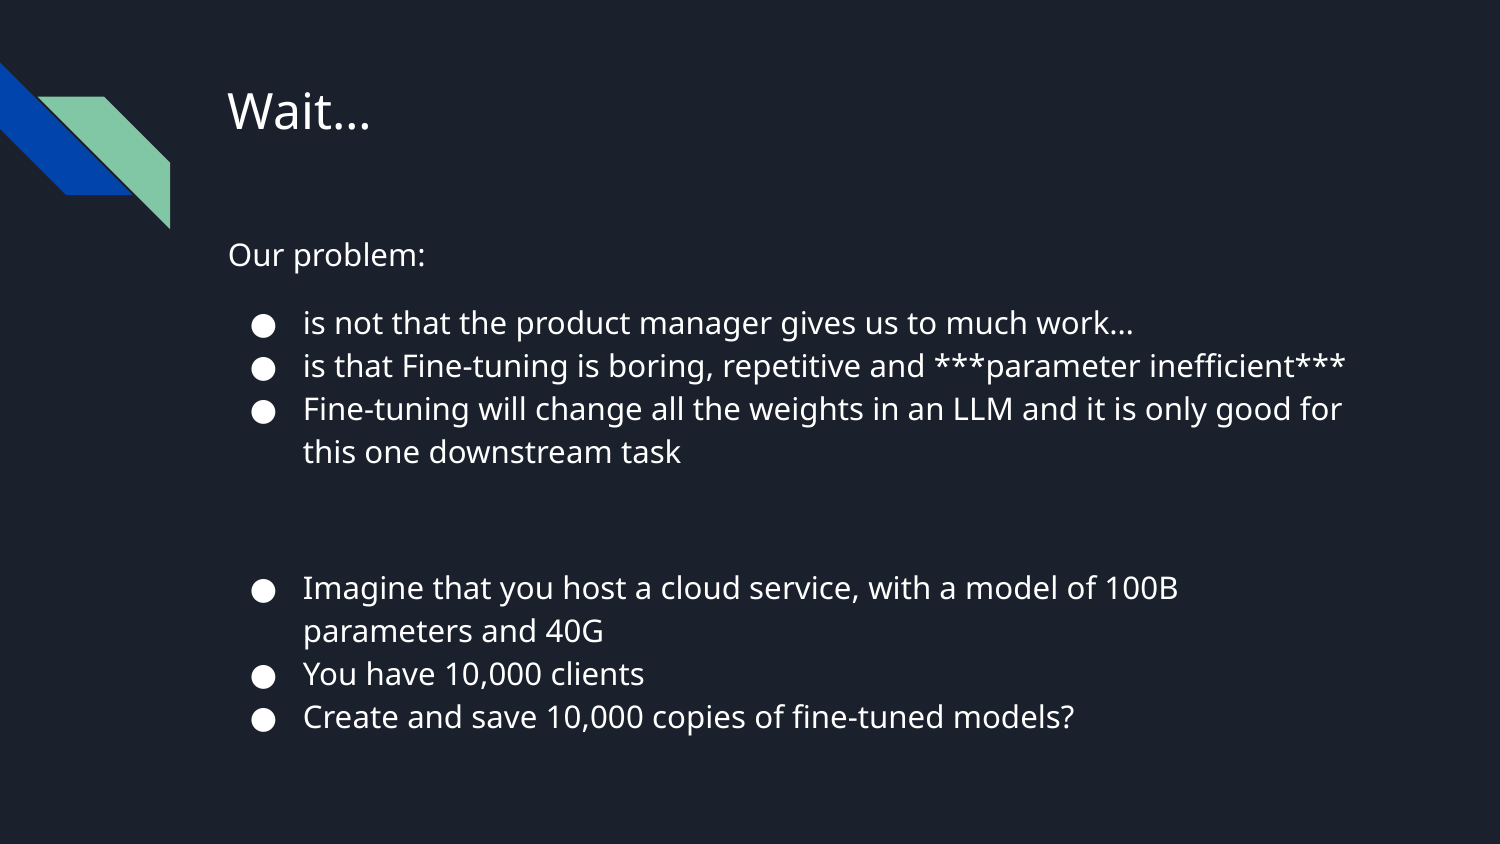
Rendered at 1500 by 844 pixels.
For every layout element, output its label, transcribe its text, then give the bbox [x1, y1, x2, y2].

list Our problem: is not that the product manager gives us to much work… is that Fine-tuning is boring, repetitive and ***parameter inefficient*** Fine-tuning will change all the weights in an LLM and it is only good for this one downstream task Imagine that you host a cloud service, with a model of 100B parameters and 40G You have 10,000 clients Create and save 10,000 copies of fine-tuned models? [212, 214, 1368, 693]
title Wait… [212, 64, 1368, 214]
